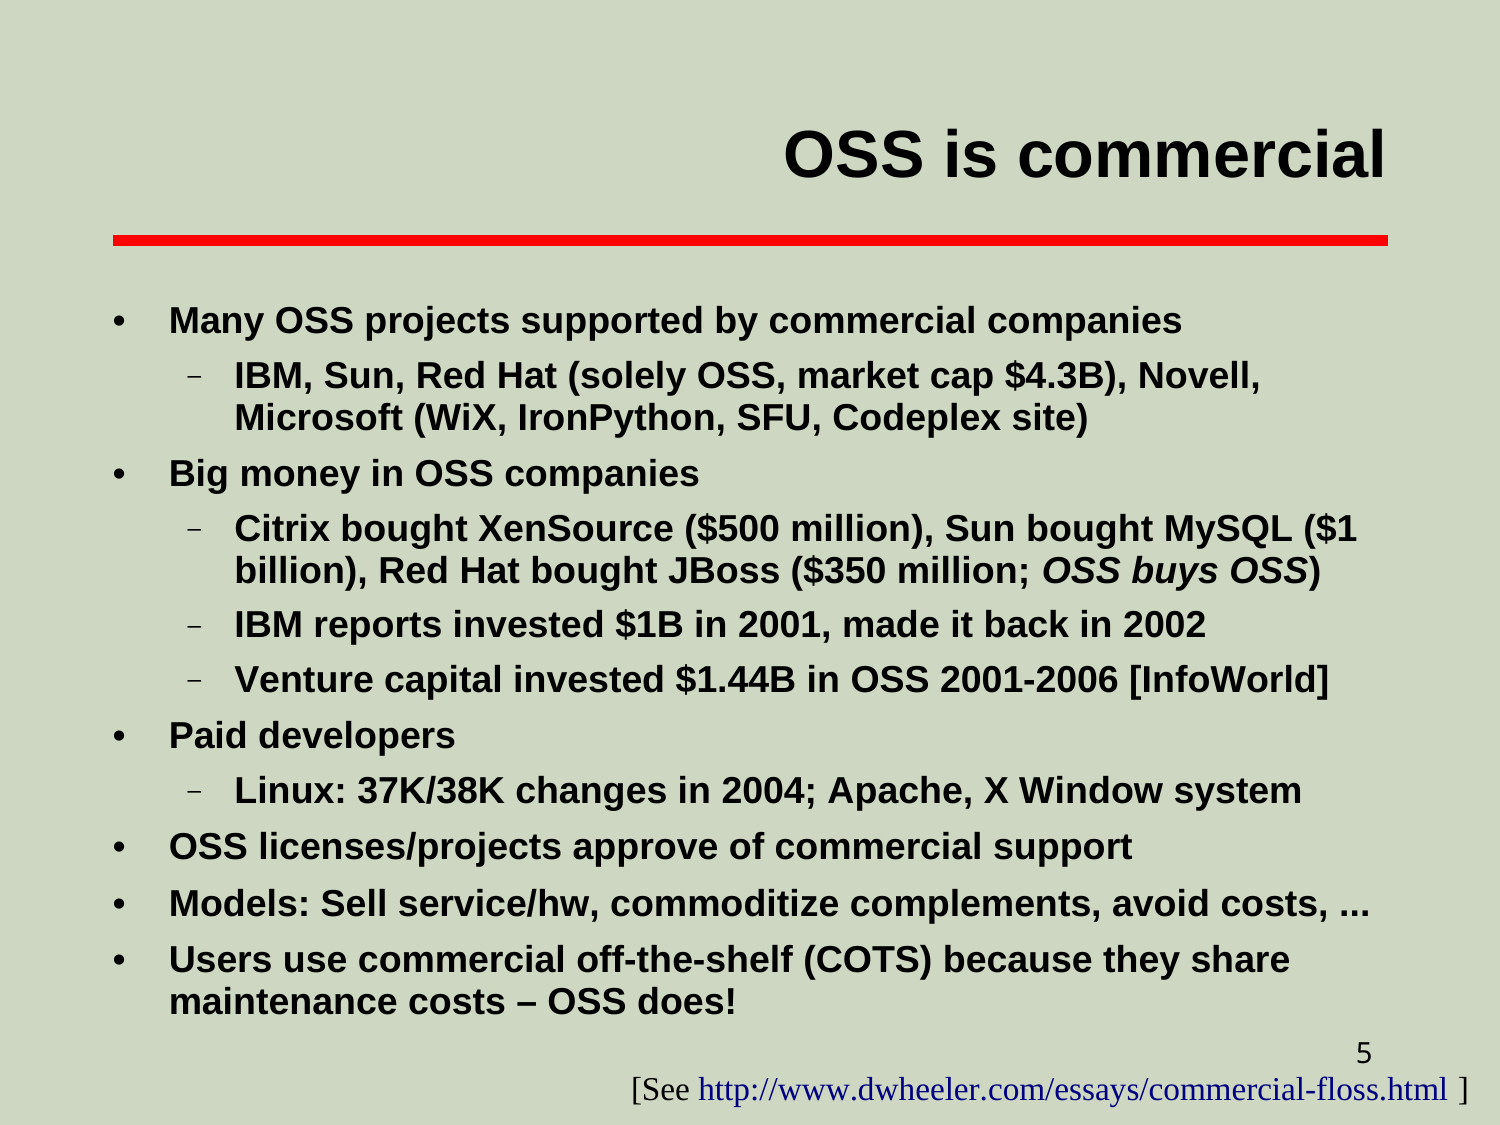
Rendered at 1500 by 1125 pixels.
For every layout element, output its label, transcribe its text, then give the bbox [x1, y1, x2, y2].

title OSS is commercial [337, 93, 1388, 217]
list Many OSS projects supported by commercial companies IBM, Sun, Red Hat (solely OSS, market cap $4.3B), Novell, Microsoft (WiX, IronPython, SFU, Codeplex site) Big money in OSS companies Citrix bought XenSource ($500 million), Sun bought MySQL ($1 billion), Red Hat bought JBoss ($350 million; OSS buys OSS) IBM reports invested $1B in 2001, made it back in 2002 Venture capital invested $1.44B in OSS 2001-2006 [InfoWorld] Paid developers Linux: 37K/38K changes in 2004; Apache, X Window system OSS licenses/projects approve of commercial support Models: Sell service/hw, commoditize complements, avoid costs, ... Users use commercial off-the-shelf (COTS) because they share maintenance costs – OSS does! [112, 299, 1388, 1041]
text_box [See http://www.dwheeler.com/essays/commercial-floss.html ] [599, 1069, 1500, 1108]
